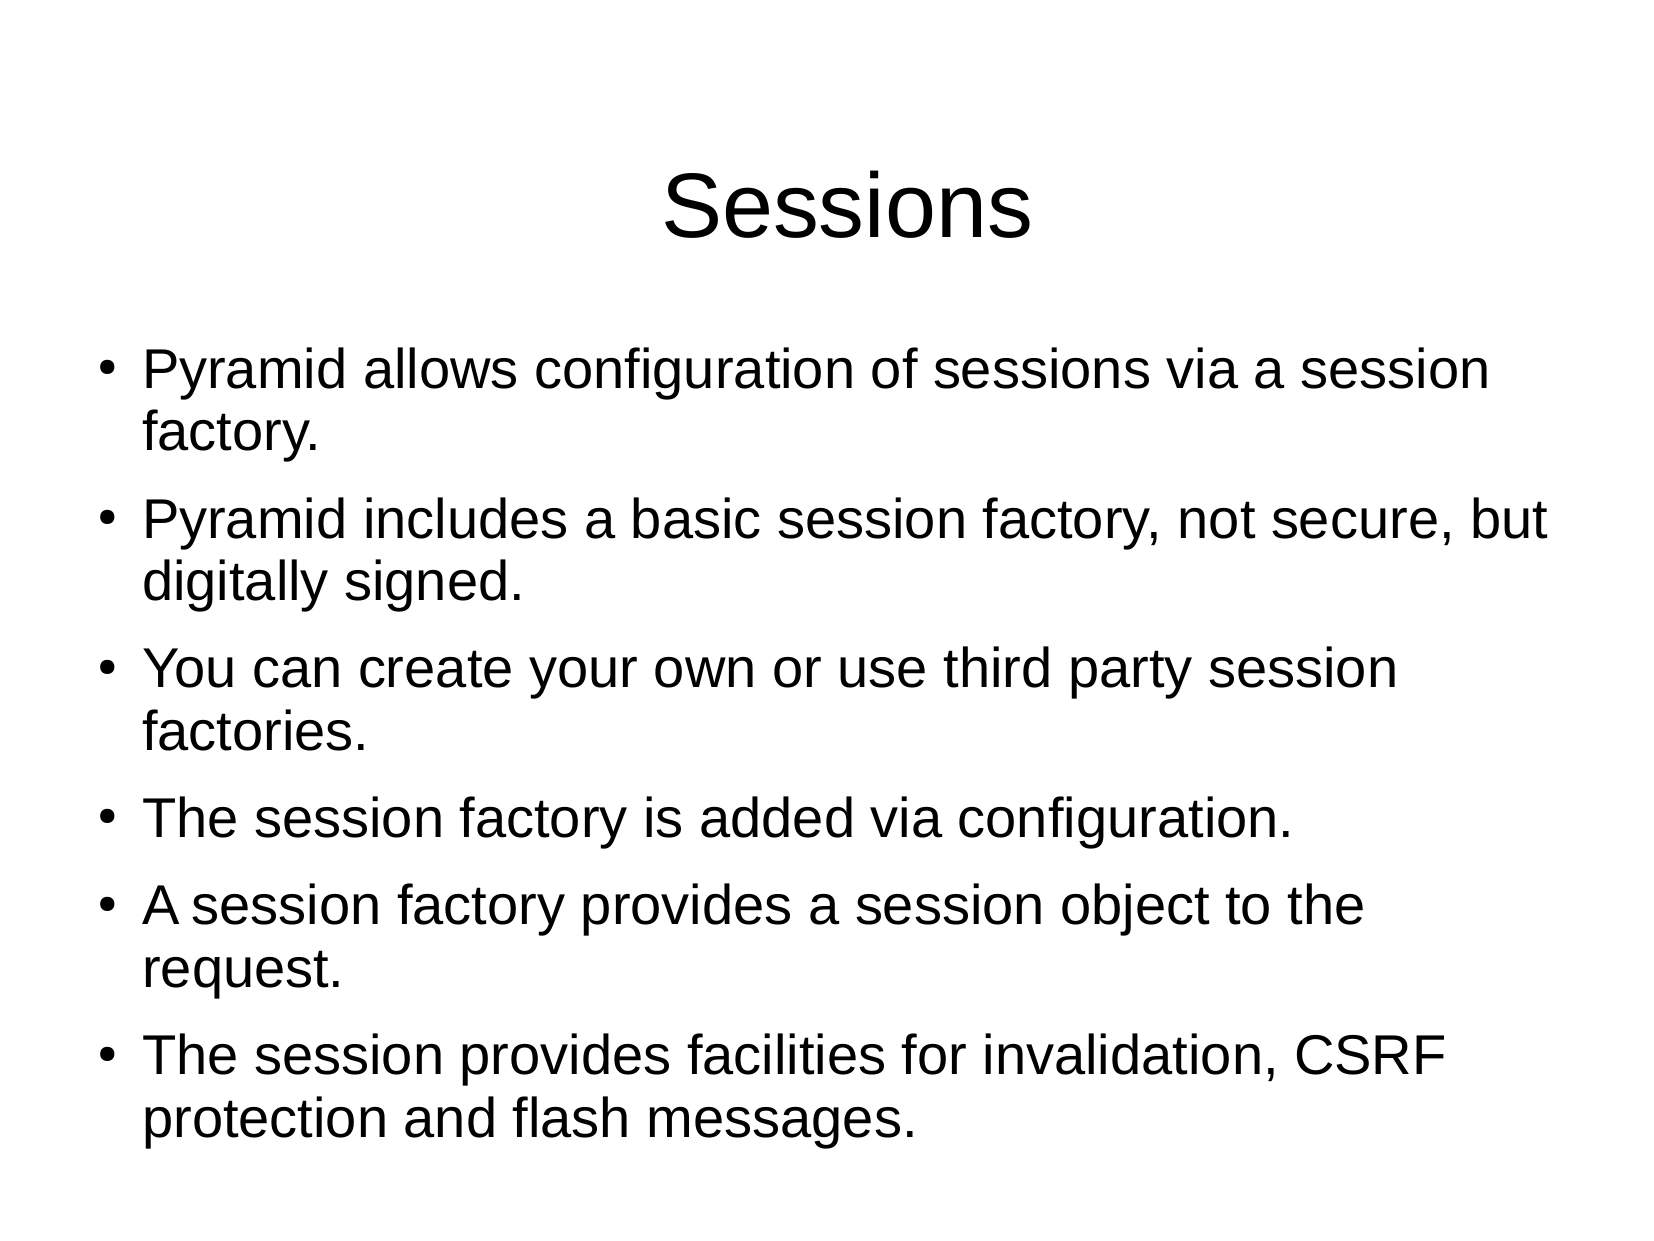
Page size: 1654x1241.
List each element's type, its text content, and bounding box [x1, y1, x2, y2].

title Sessions [82, 112, 1612, 301]
list Pyramid allows configuration of sessions via a session factory. Pyramid includes a basic session factory, not secure, but digitally signed. You can create your own or use third party session factories. The session factory is added via configuration. A session factory provides a session object to the request. The session provides facilities for invalidation, CSRF protection and flash messages. [82, 337, 1571, 1157]
